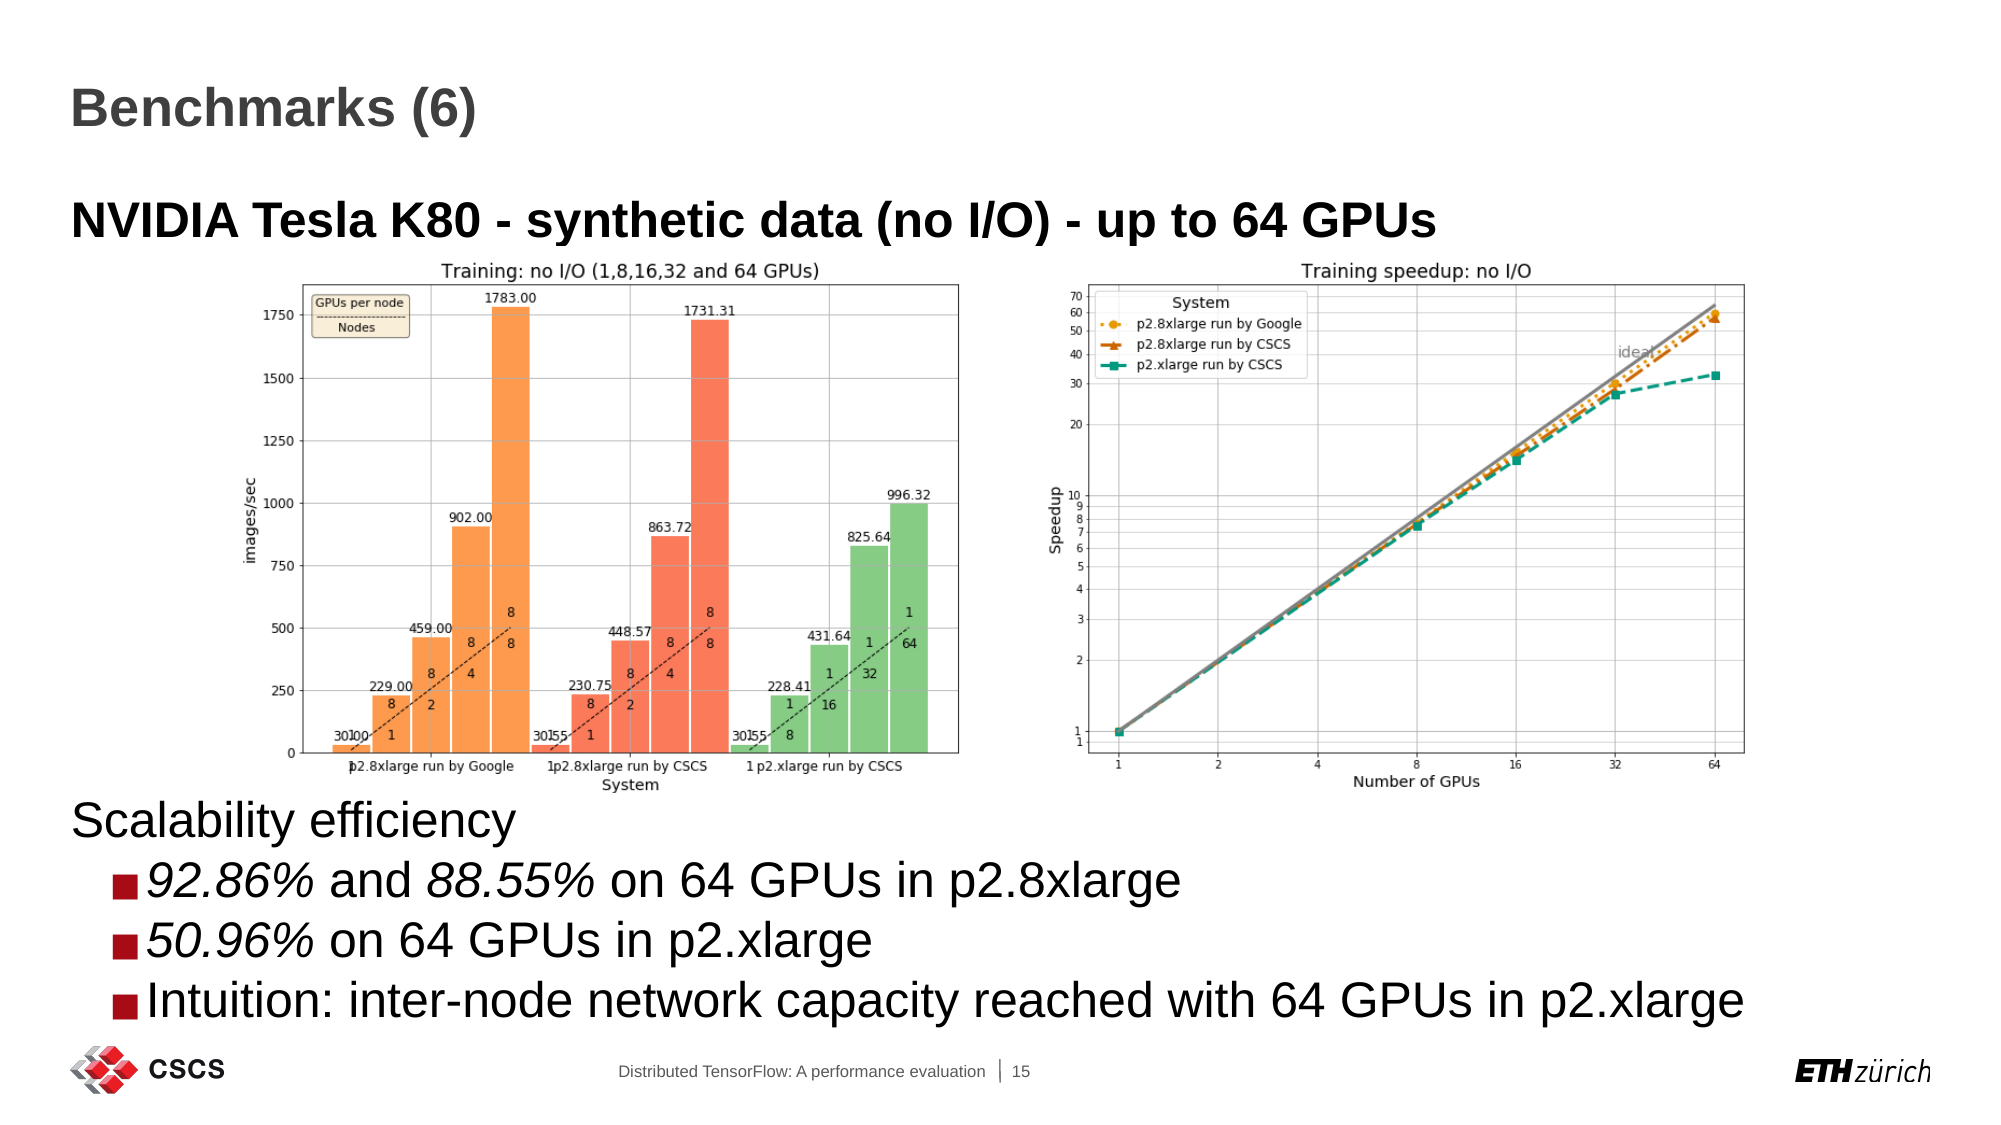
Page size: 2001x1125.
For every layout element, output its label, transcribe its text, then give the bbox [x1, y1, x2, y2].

list NVIDIA Tesla K80 - synthetic data (no I/O) - up to 64 GPUs Scalability efficiency 92.86% and 88.55% on 64 GPUs in p2.8xlarge 50.96% on 64 GPUs in p2.xlarge Intuition: inter-node network capacity reached with 64 GPUs in p2.xlarge [70, 793, 1930, 1022]
picture [1795, 1059, 1930, 1082]
slide_number <number> [999, 1059, 1063, 1083]
list NVIDIA Tesla K80 - synthetic data (no I/O) - up to 64 GPUs Scalability efficiency 92.86% and 88.55% on 64 GPUs in p2.8xlarge 50.96% on 64 GPUs in p2.xlarge Intuition: inter-node network capacity reached with 64 GPUs in p2.xlarge [70, 178, 1930, 246]
footer Distributed TensorFlow: A performance evaluation [322, 1059, 998, 1083]
picture [70, 246, 1930, 793]
picture [57, 1033, 236, 1106]
title Benchmarks (6) [70, 7, 1930, 149]
